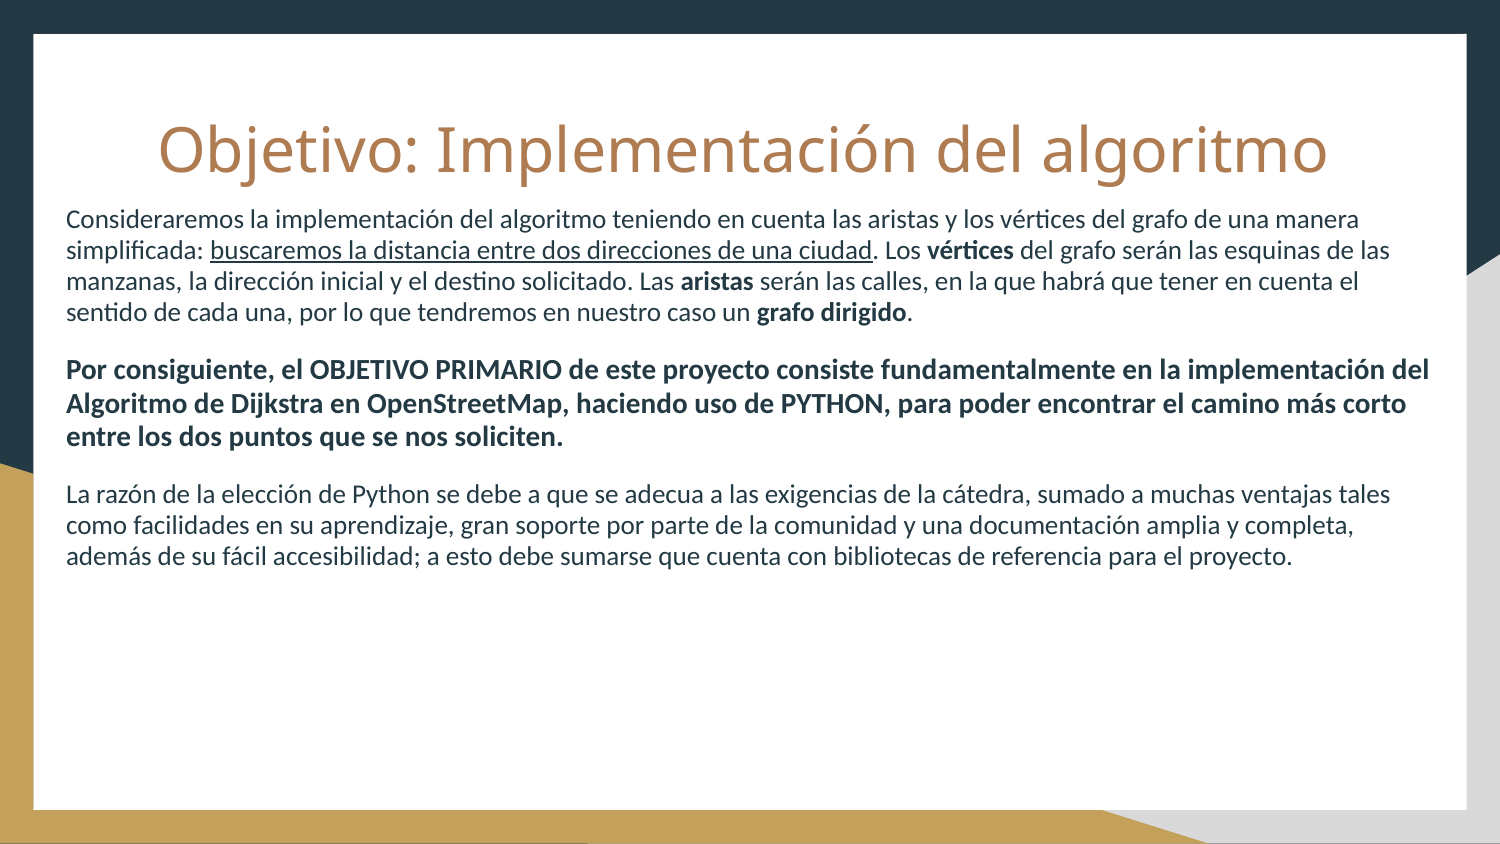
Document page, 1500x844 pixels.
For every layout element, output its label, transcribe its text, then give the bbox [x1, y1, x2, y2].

title Objetivo: Implementación del algoritmo [142, 91, 1374, 189]
list Consideraremos la implementación del algoritmo teniendo en cuenta las aristas y los vértices del grafo de una manera simplificada: buscaremos la distancia entre dos direcciones de una ciudad. Los vértices del grafo serán las esquinas de las manzanas, la dirección inicial y el destino solicitado. Las aristas serán las calles, en la que habrá que tener en cuenta el sentido de cada una, por lo que tendremos en nuestro caso un grafo dirigido. Por consiguiente, el OBJETIVO PRIMARIO de este proyecto consiste fundamentalmente en la implementación del Algoritmo de Dijkstra en OpenStreetMap, haciendo uso de PYTHON, para poder encontrar el camino más corto entre los dos puntos que se nos soliciten. La razón de la elección de Python se debe a que se adecua a las exigencias de la cátedra, sumado a muchas ventajas tales como facilidades en su aprendizaje, gran soporte por parte de la comunidad y una documentación amplia y completa, además de su fácil accesibilidad; a esto debe sumarse que cuenta con bibliotecas de referencia para el proyecto. [51, 189, 1449, 800]
